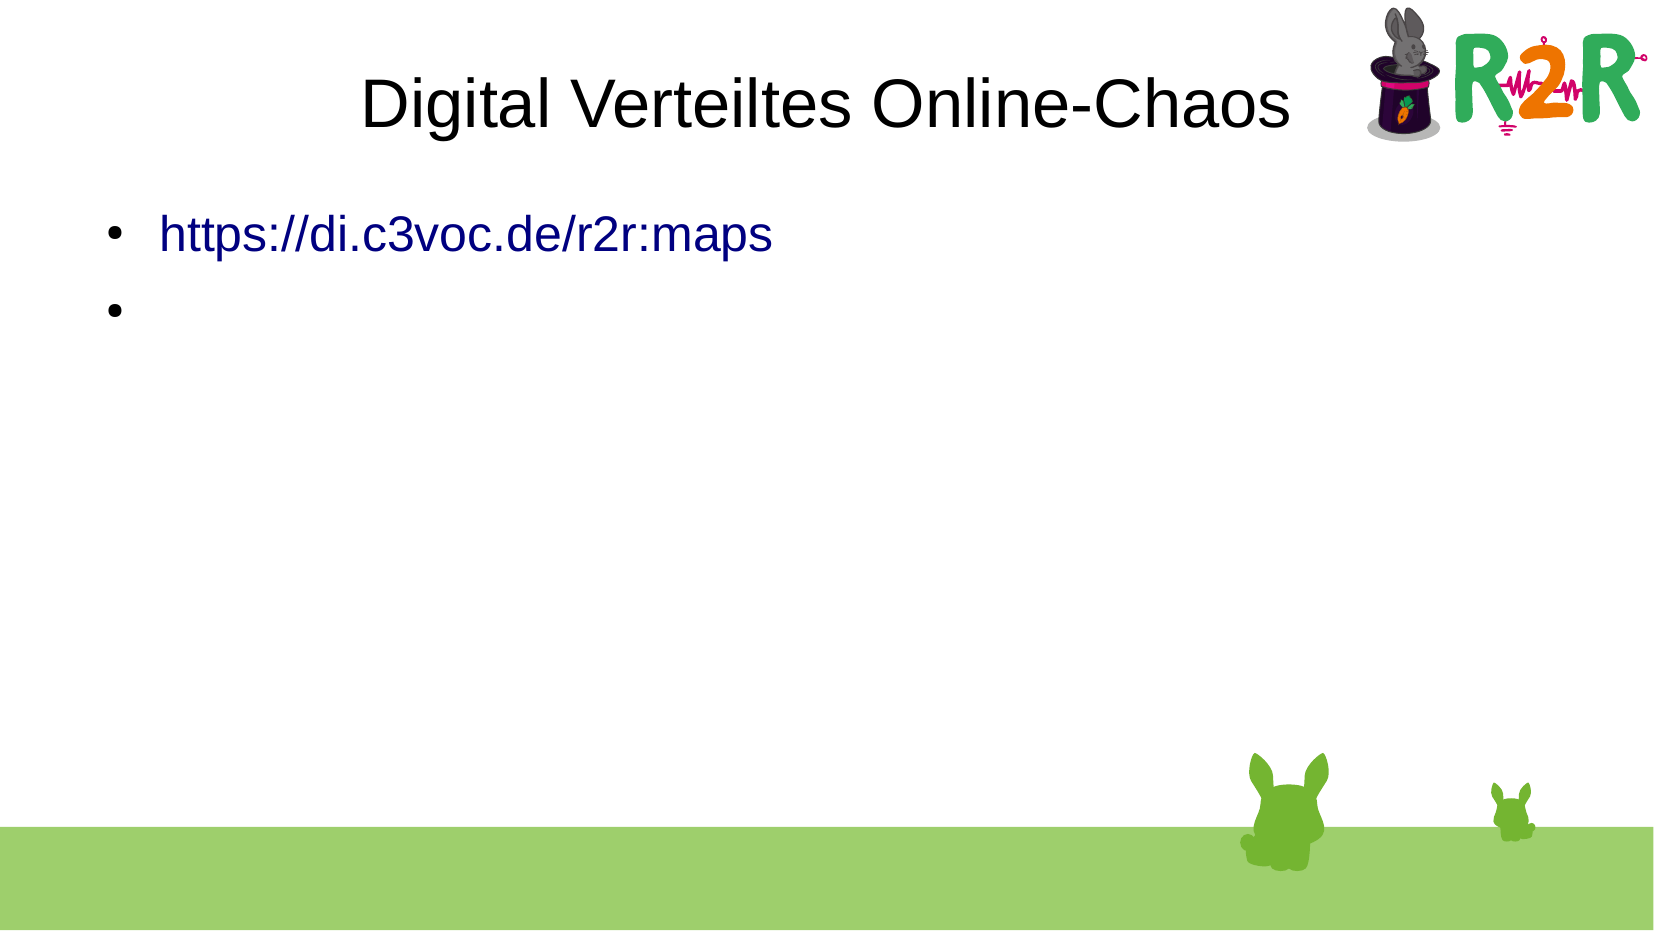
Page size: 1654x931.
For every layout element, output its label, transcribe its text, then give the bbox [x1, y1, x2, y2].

picture [1358, 0, 1654, 148]
title Digital Verteiltes Online-Chaos [88, 29, 1565, 178]
list https://di.c3voc.de/r2r:maps [88, 206, 1565, 446]
